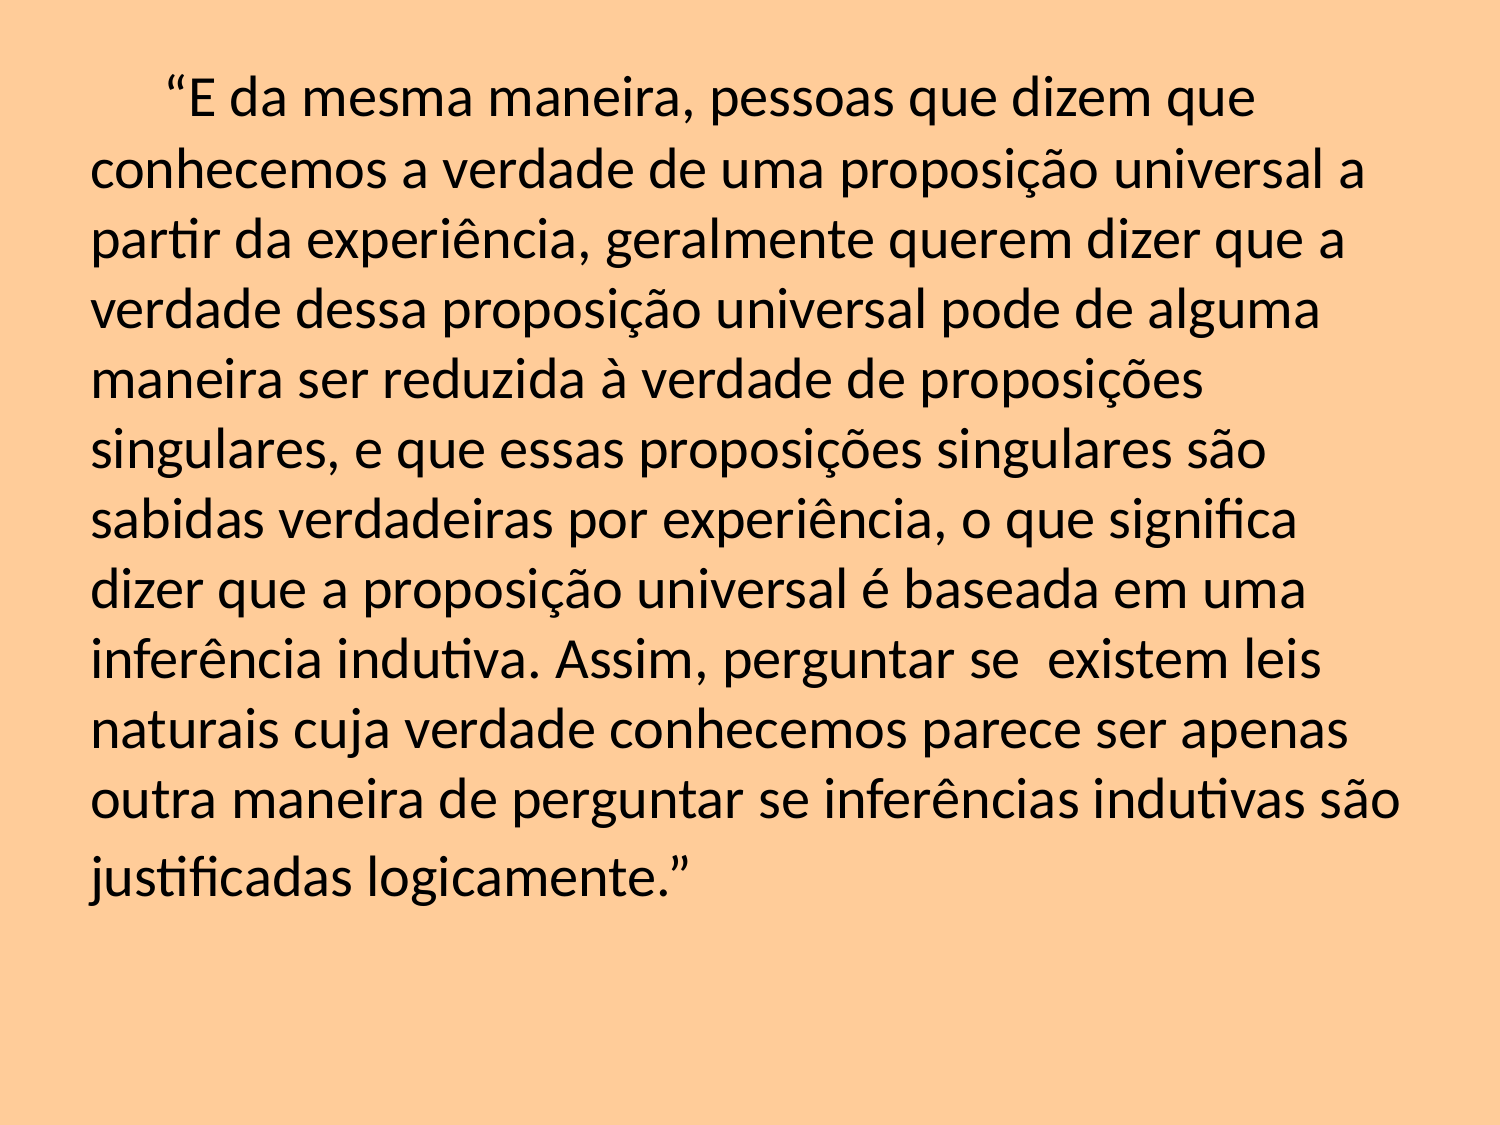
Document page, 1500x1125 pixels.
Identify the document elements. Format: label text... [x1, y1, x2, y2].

list “E da mesma maneira, pessoas que dizem que conhecemos a verdade de uma proposição universal a partir da experiência, geralmente querem dizer que a verdade dessa proposição universal pode de alguma maneira ser reduzida à verdade de proposições singulares, e que essas proposições singulares são sabidas verdadeiras por experiência, o que significa dizer que a proposição universal é baseada em uma inferência indutiva. Assim, perguntar se existem leis naturais cuja verdade conhecemos parece ser apenas outra maneira de perguntar se inferências indutivas são justificadas logicamente.” [75, 35, 1425, 918]
